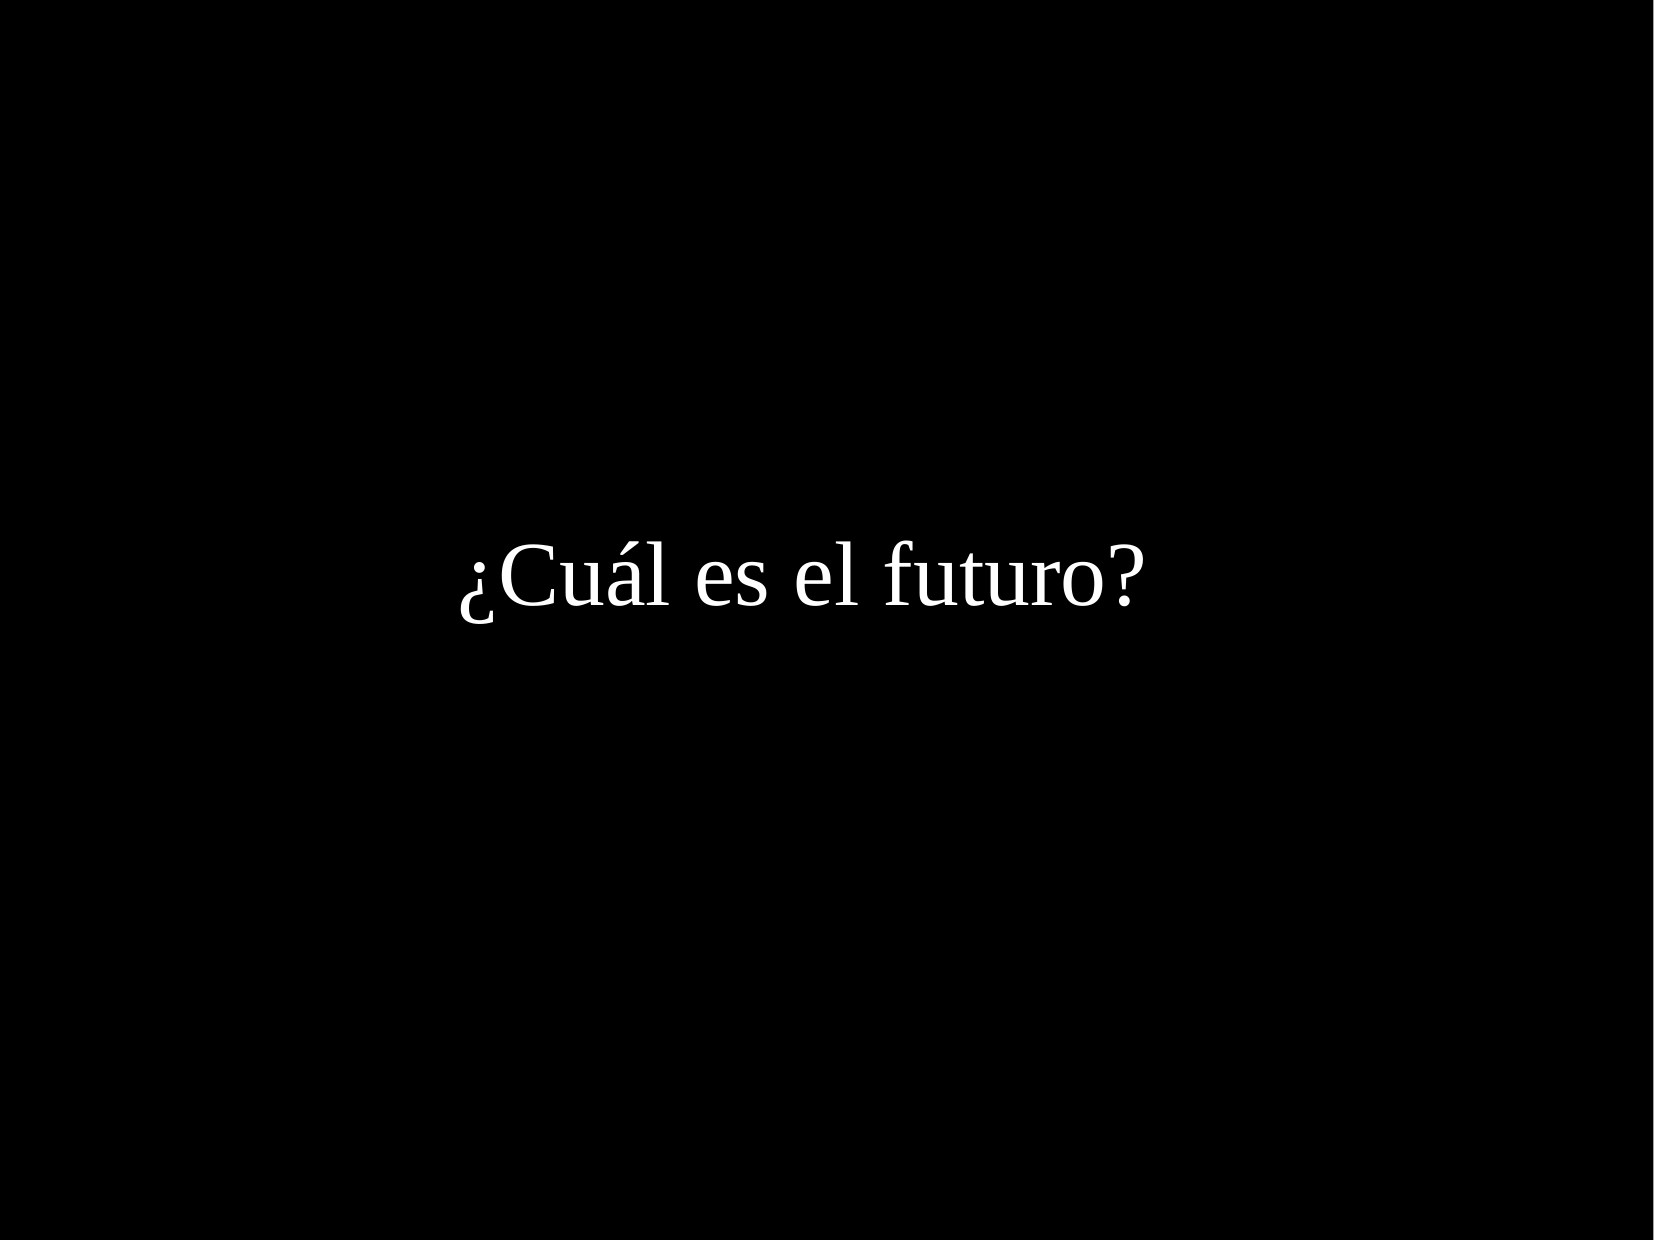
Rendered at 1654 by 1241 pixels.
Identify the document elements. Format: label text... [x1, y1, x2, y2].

subtitle ¿Cuál es el futuro? [59, 94, 1548, 1055]
